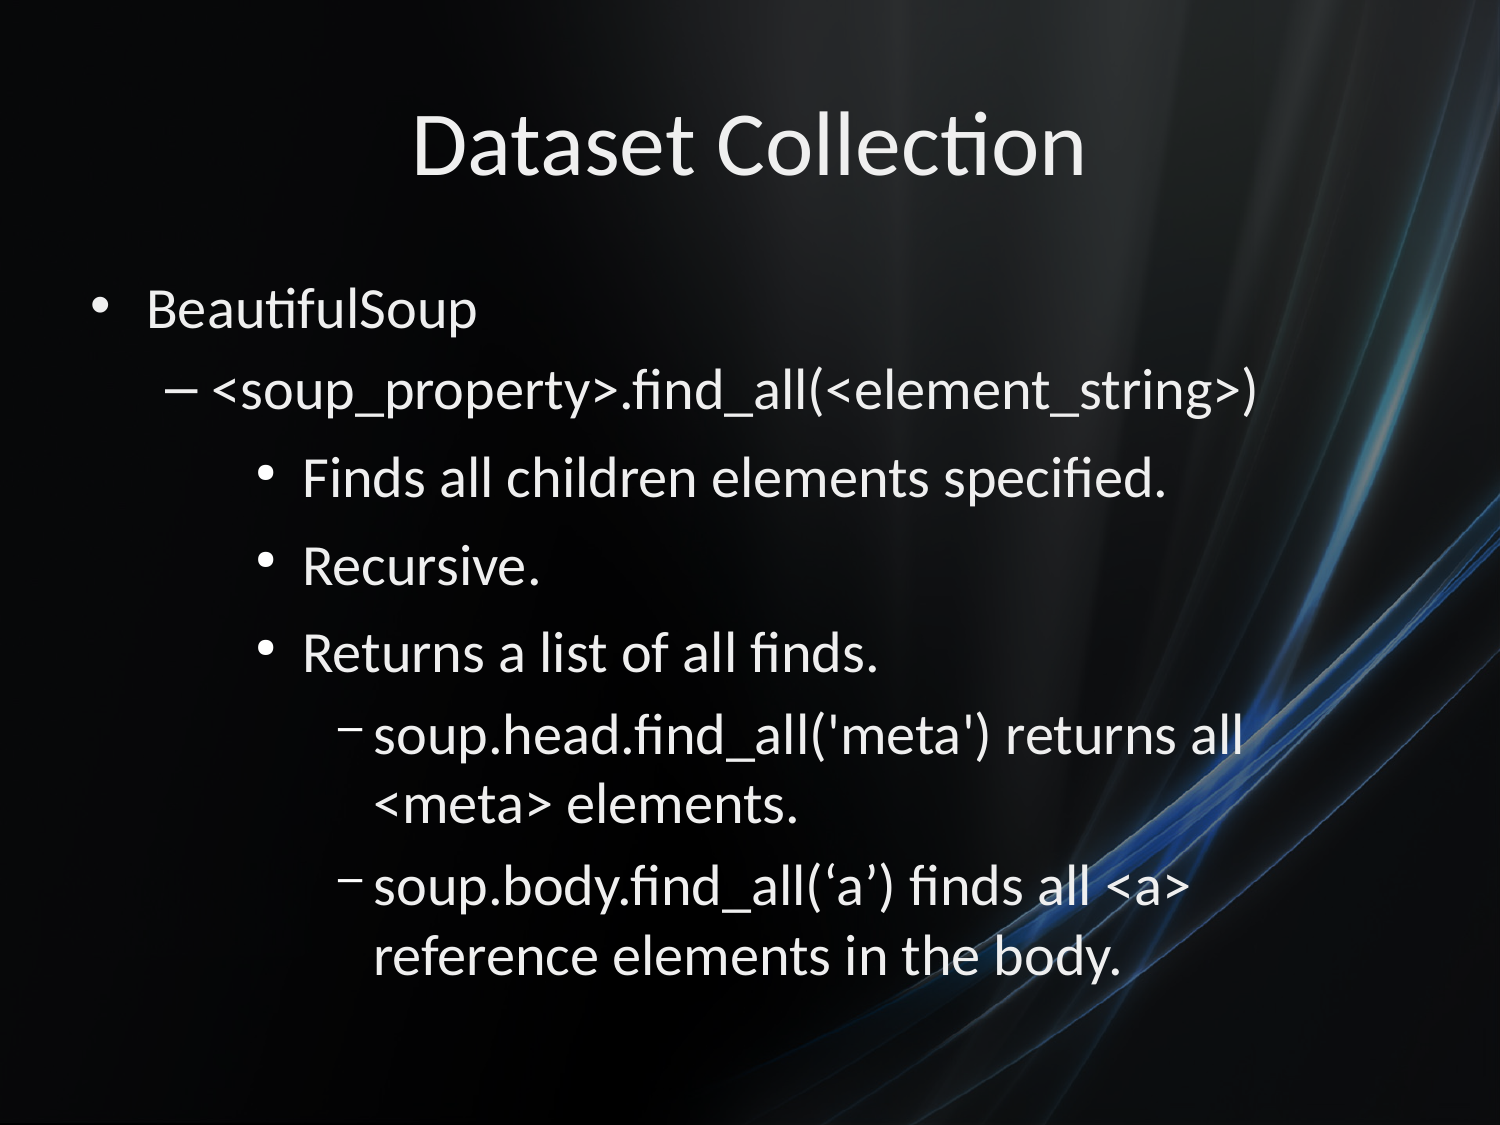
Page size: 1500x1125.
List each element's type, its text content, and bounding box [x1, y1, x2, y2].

picture [0, 0, 1500, 1125]
title Dataset Collection [75, 45, 1425, 233]
list BeautifulSoup <soup_property>.find_all(<element_string>) Finds all children elements specified. Recursive. Returns a list of all finds. soup.head.find_all('meta') returns all <meta> elements. soup.body.find_all(‘a’) finds all <a> reference elements in the body. [75, 262, 1425, 1005]
